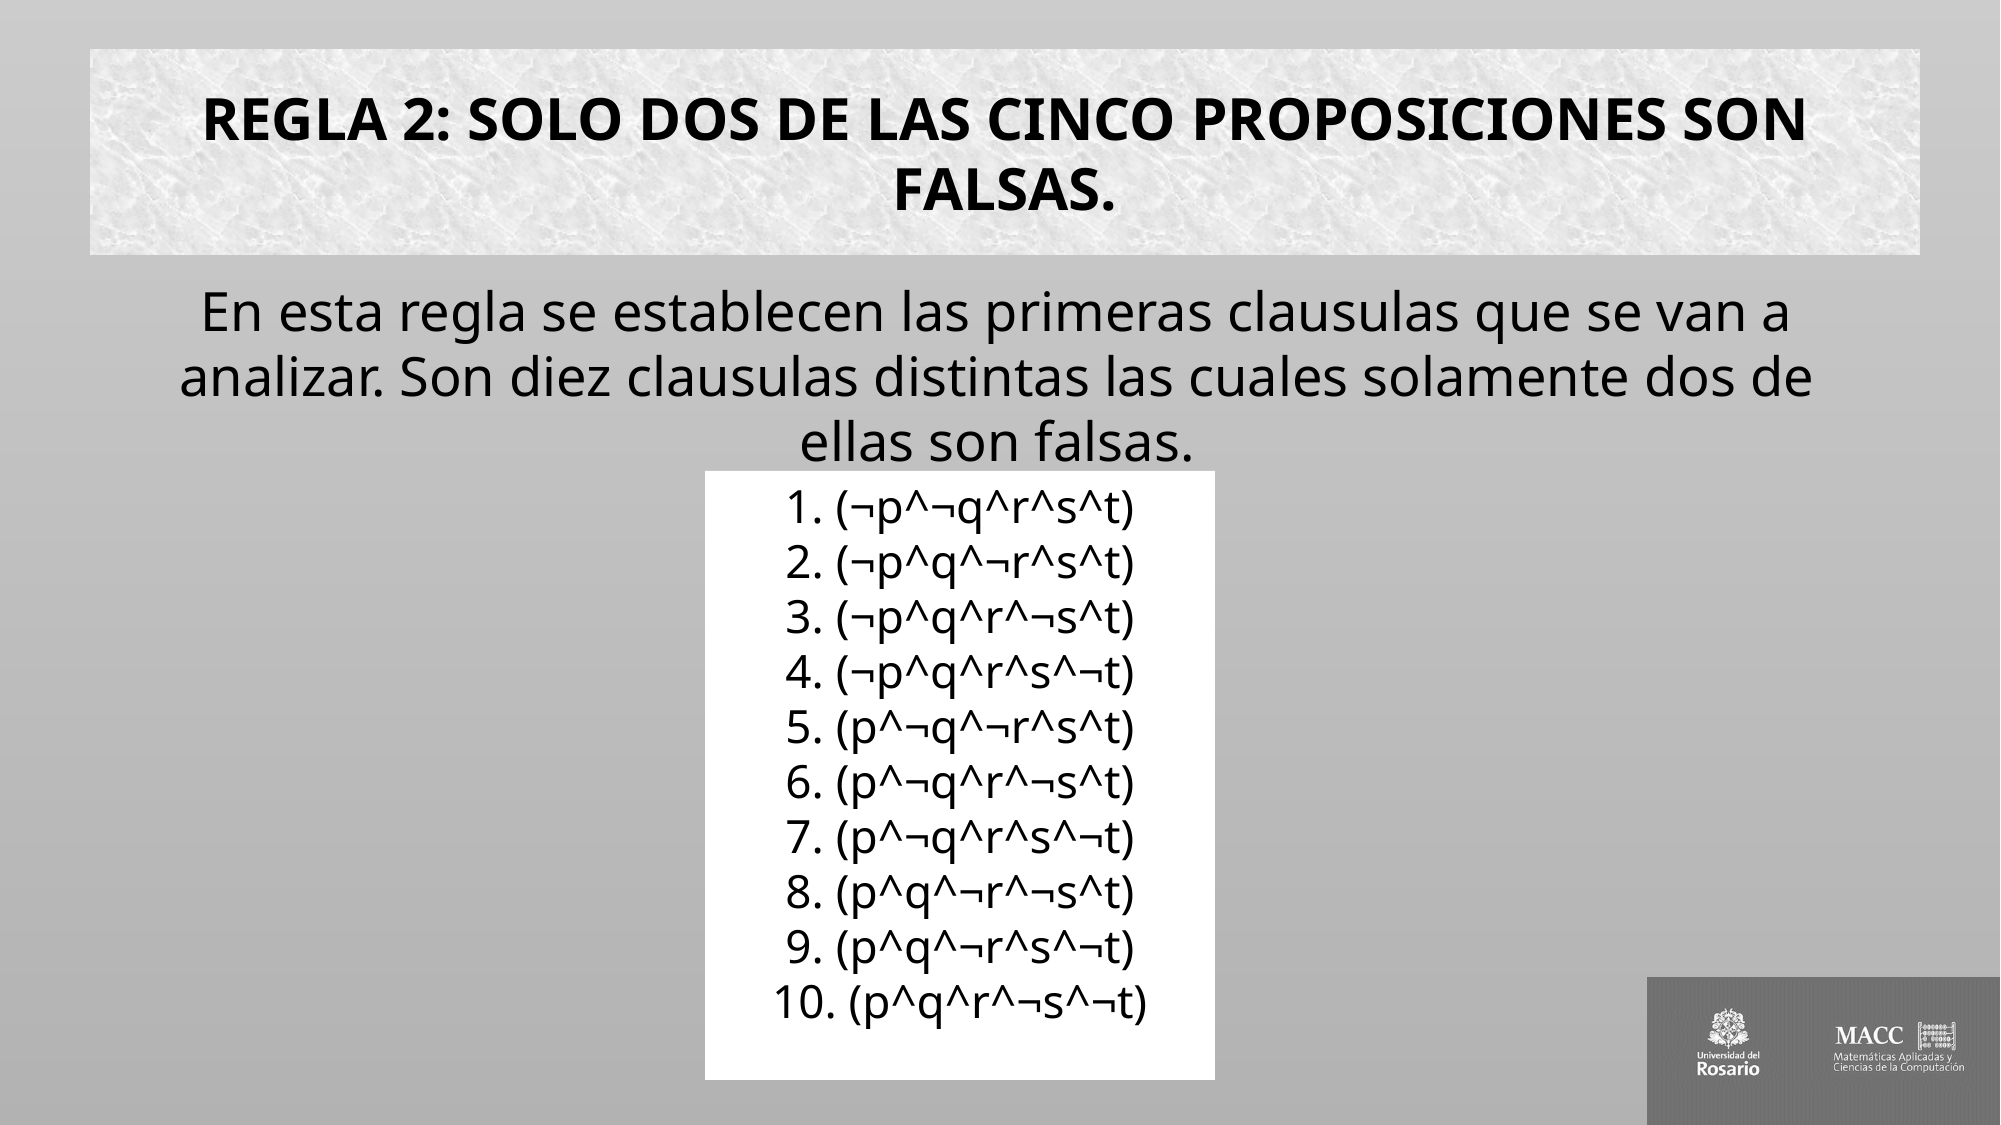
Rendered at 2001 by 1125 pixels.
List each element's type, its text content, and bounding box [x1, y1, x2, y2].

picture [1647, 977, 2000, 1125]
text_box 1. (¬p^¬q^r^s^t) 2. (¬p^q^¬r^s^t) 3. (¬p^q^r^¬s^t) 4. (¬p^q^r^s^¬t) 5. (p^¬q^¬r^s^t) 6. (p^¬q^r^¬s^t) 7. (p^¬q^r^s^¬t) 8. (p^q^¬r^¬s^t) 9. (p^q^¬r^s^¬t) 10. (p^q^r^¬s^¬t) [705, 470, 1215, 1080]
text_box REGLA 2: SOLO DOS DE LAS CINCO PROPOSICIONES SON FALSAS. [90, 49, 1920, 255]
text_box En esta regla se establecen las primeras clausulas que se van a analizar. Son diez clausulas distintas las cuales solamente dos de ellas son falsas. [104, 269, 1890, 1052]
